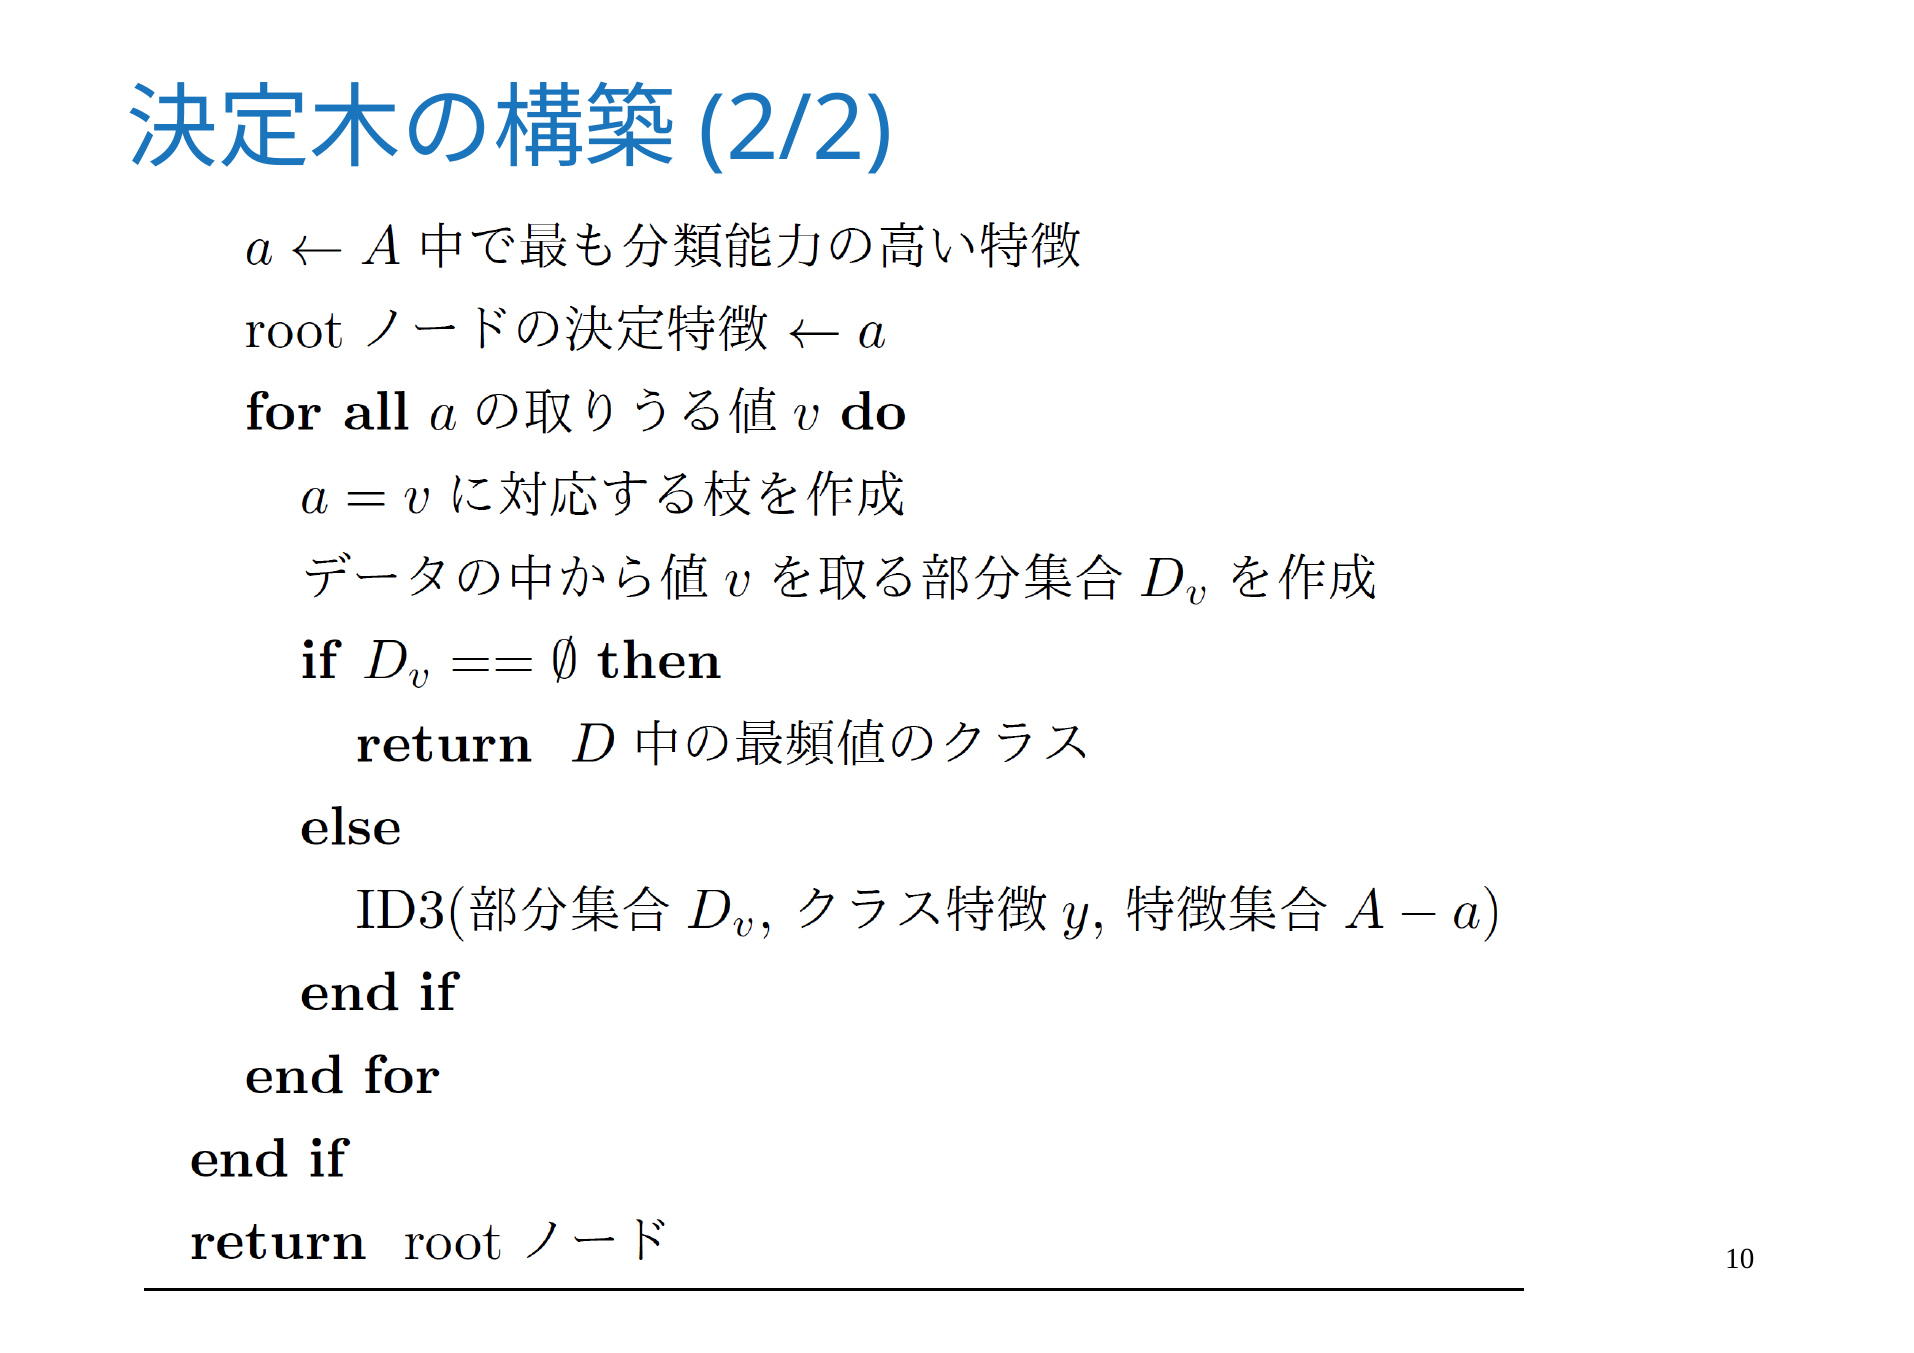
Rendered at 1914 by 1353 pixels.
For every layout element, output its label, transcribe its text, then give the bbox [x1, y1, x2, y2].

title 決定木の構築(2/2) [111, 70, 1738, 176]
picture [144, 206, 1524, 1312]
